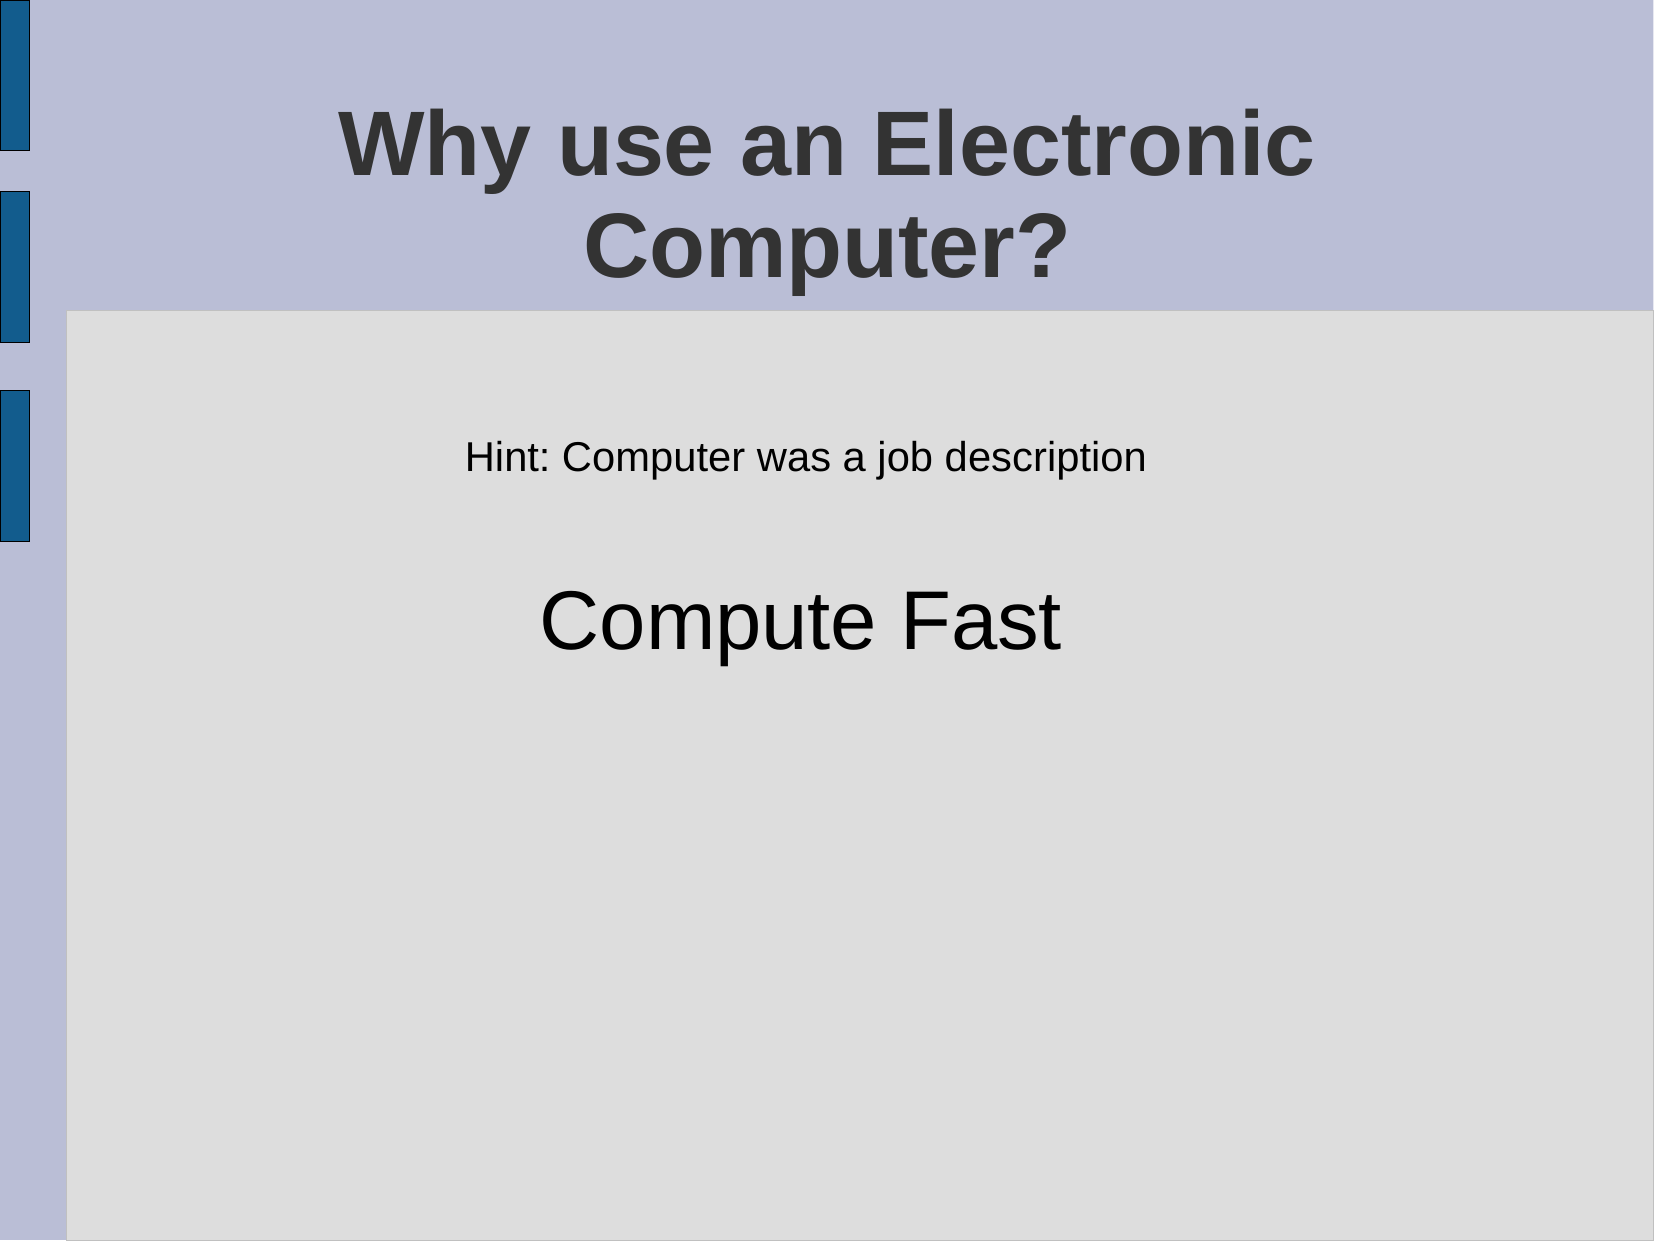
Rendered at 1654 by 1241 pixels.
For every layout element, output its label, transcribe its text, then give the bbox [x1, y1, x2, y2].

title Why use an Electronic Computer? [121, 91, 1534, 299]
text_box Compute Fast [525, 567, 1078, 676]
text_box Hint: Computer was a job description [450, 425, 1163, 488]
